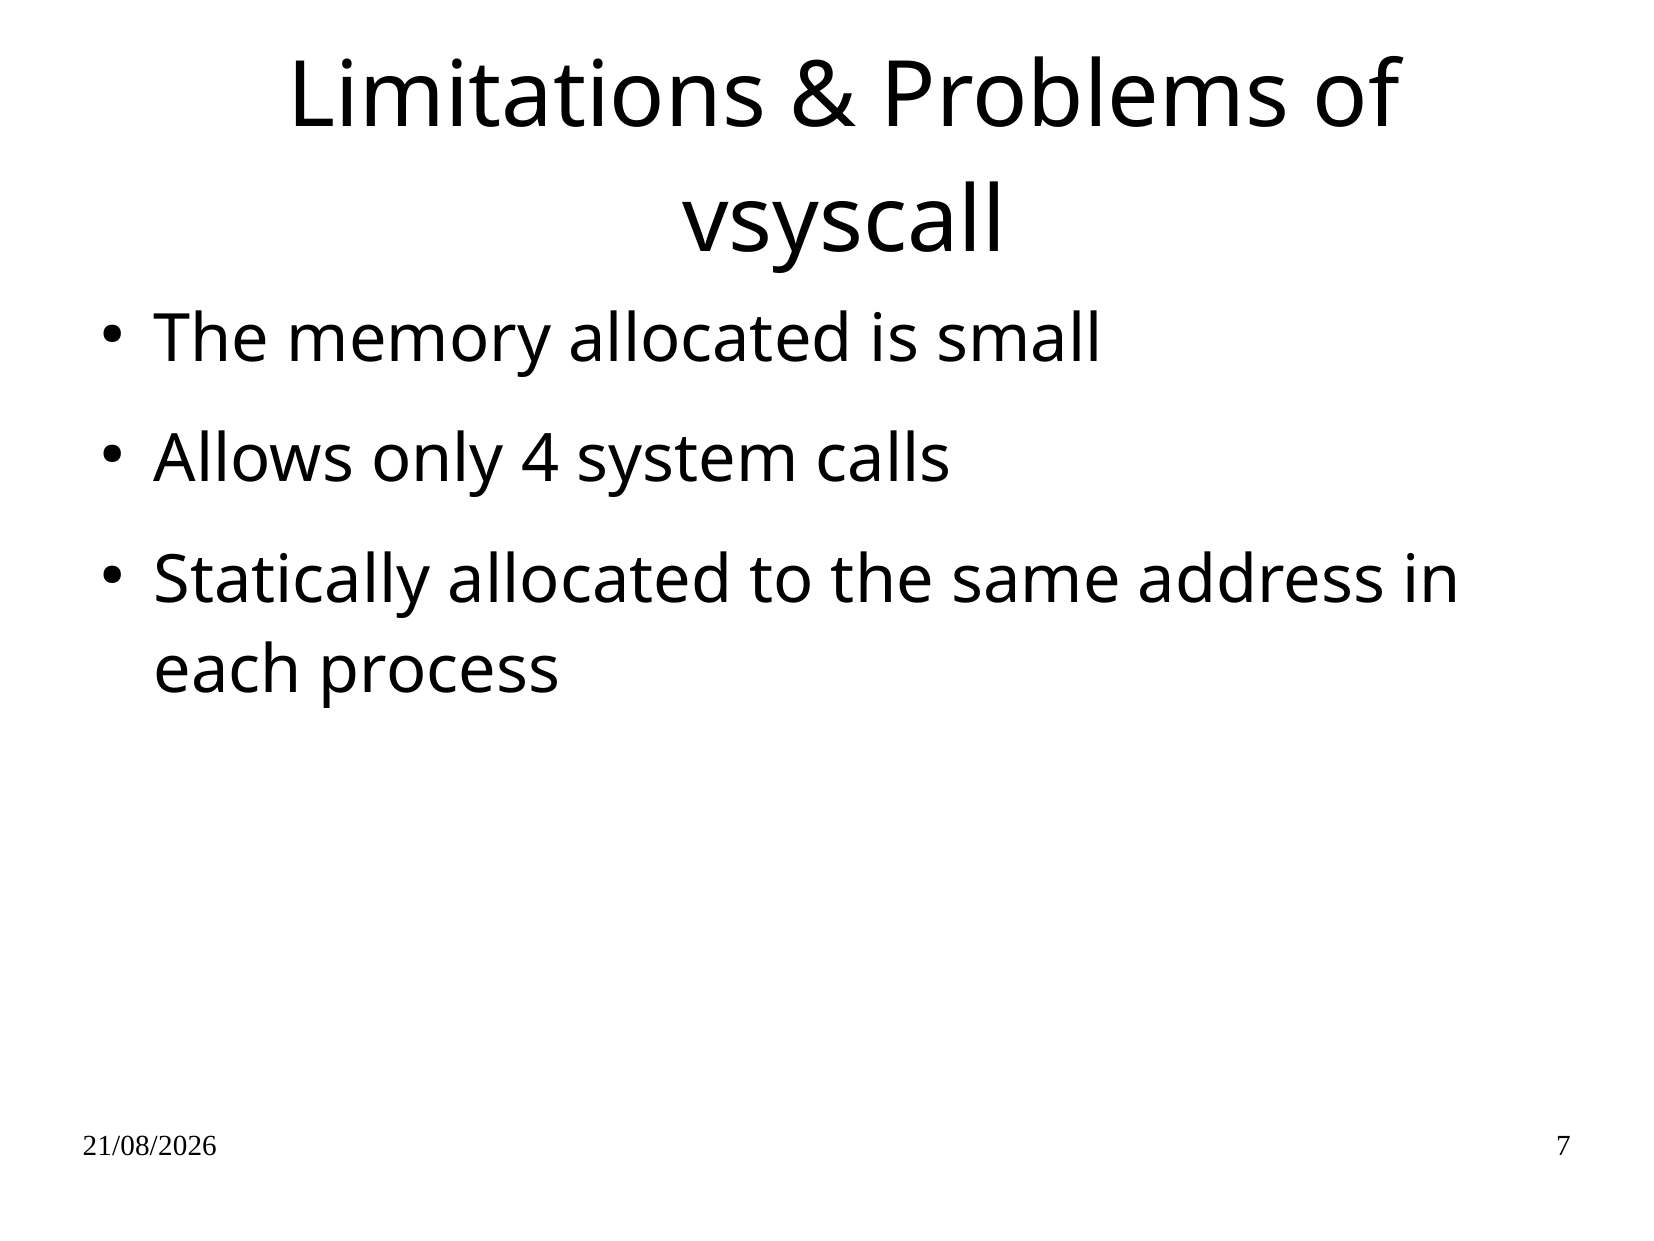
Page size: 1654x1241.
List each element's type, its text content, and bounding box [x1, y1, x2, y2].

list The memory allocated is small Allows only 4 system calls Statically allocated to the same address in each process [82, 290, 1571, 1010]
title Limitations & Problems of vsyscall [82, 49, 1571, 257]
